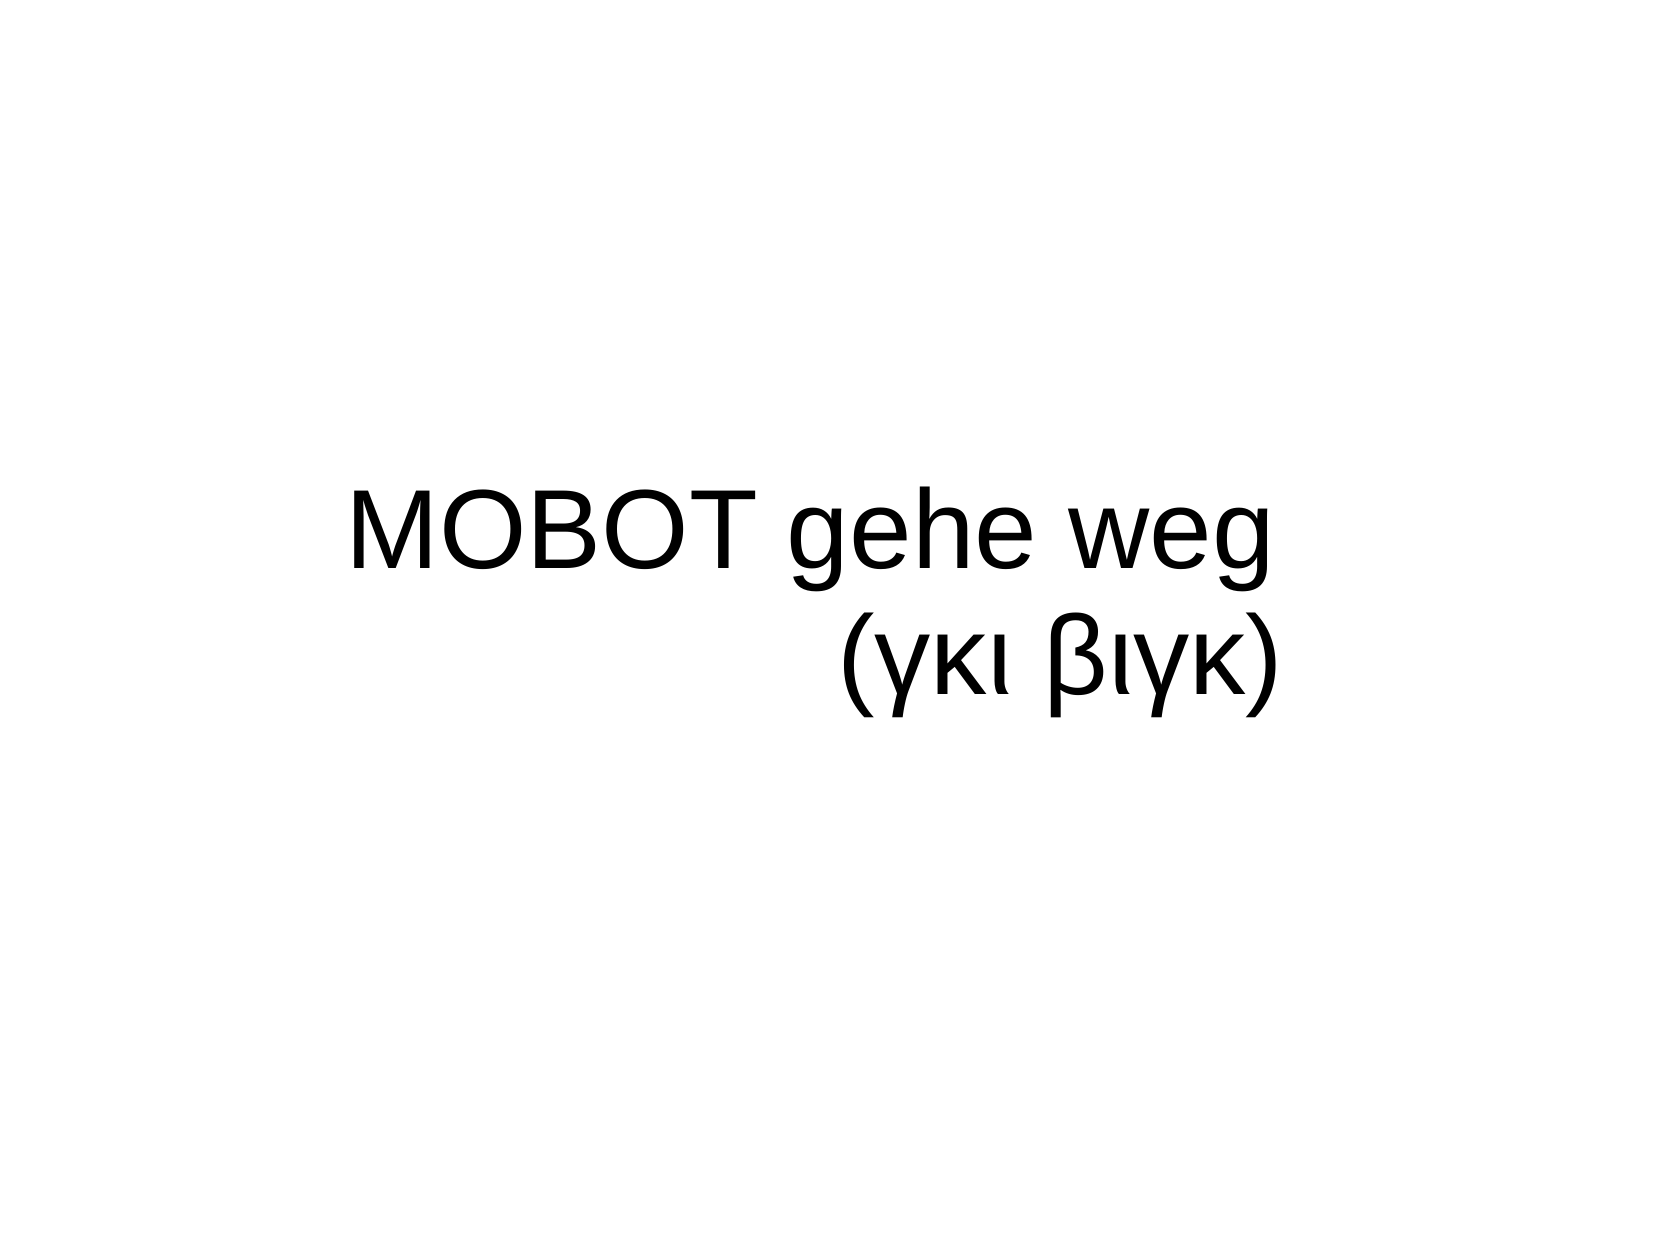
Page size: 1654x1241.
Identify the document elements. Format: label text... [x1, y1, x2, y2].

subtitle MOBOT gehe weg (γκι βιγκ) [82, 75, 1538, 1111]
